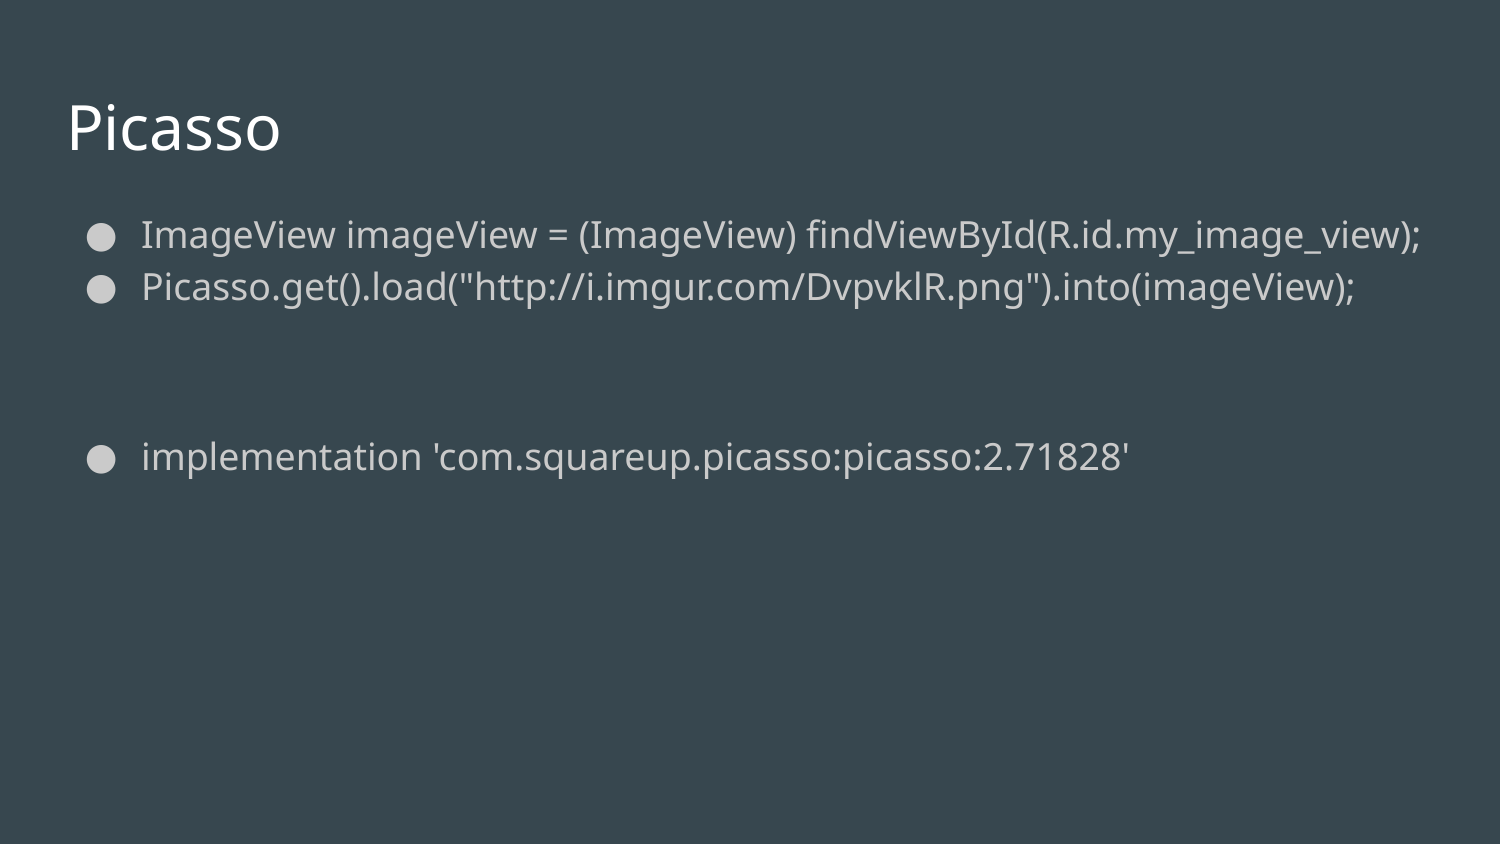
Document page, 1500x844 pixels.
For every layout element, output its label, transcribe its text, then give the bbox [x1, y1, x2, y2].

list ImageView imageView = (ImageView) findViewById(R.id.my_image_view); Picasso.get().load("http://i.imgur.com/DvpvklR.png").into(imageView); implementation 'com.squareup.picasso:picasso:2.71828' [51, 189, 1449, 750]
title Picasso [51, 72, 1449, 167]
